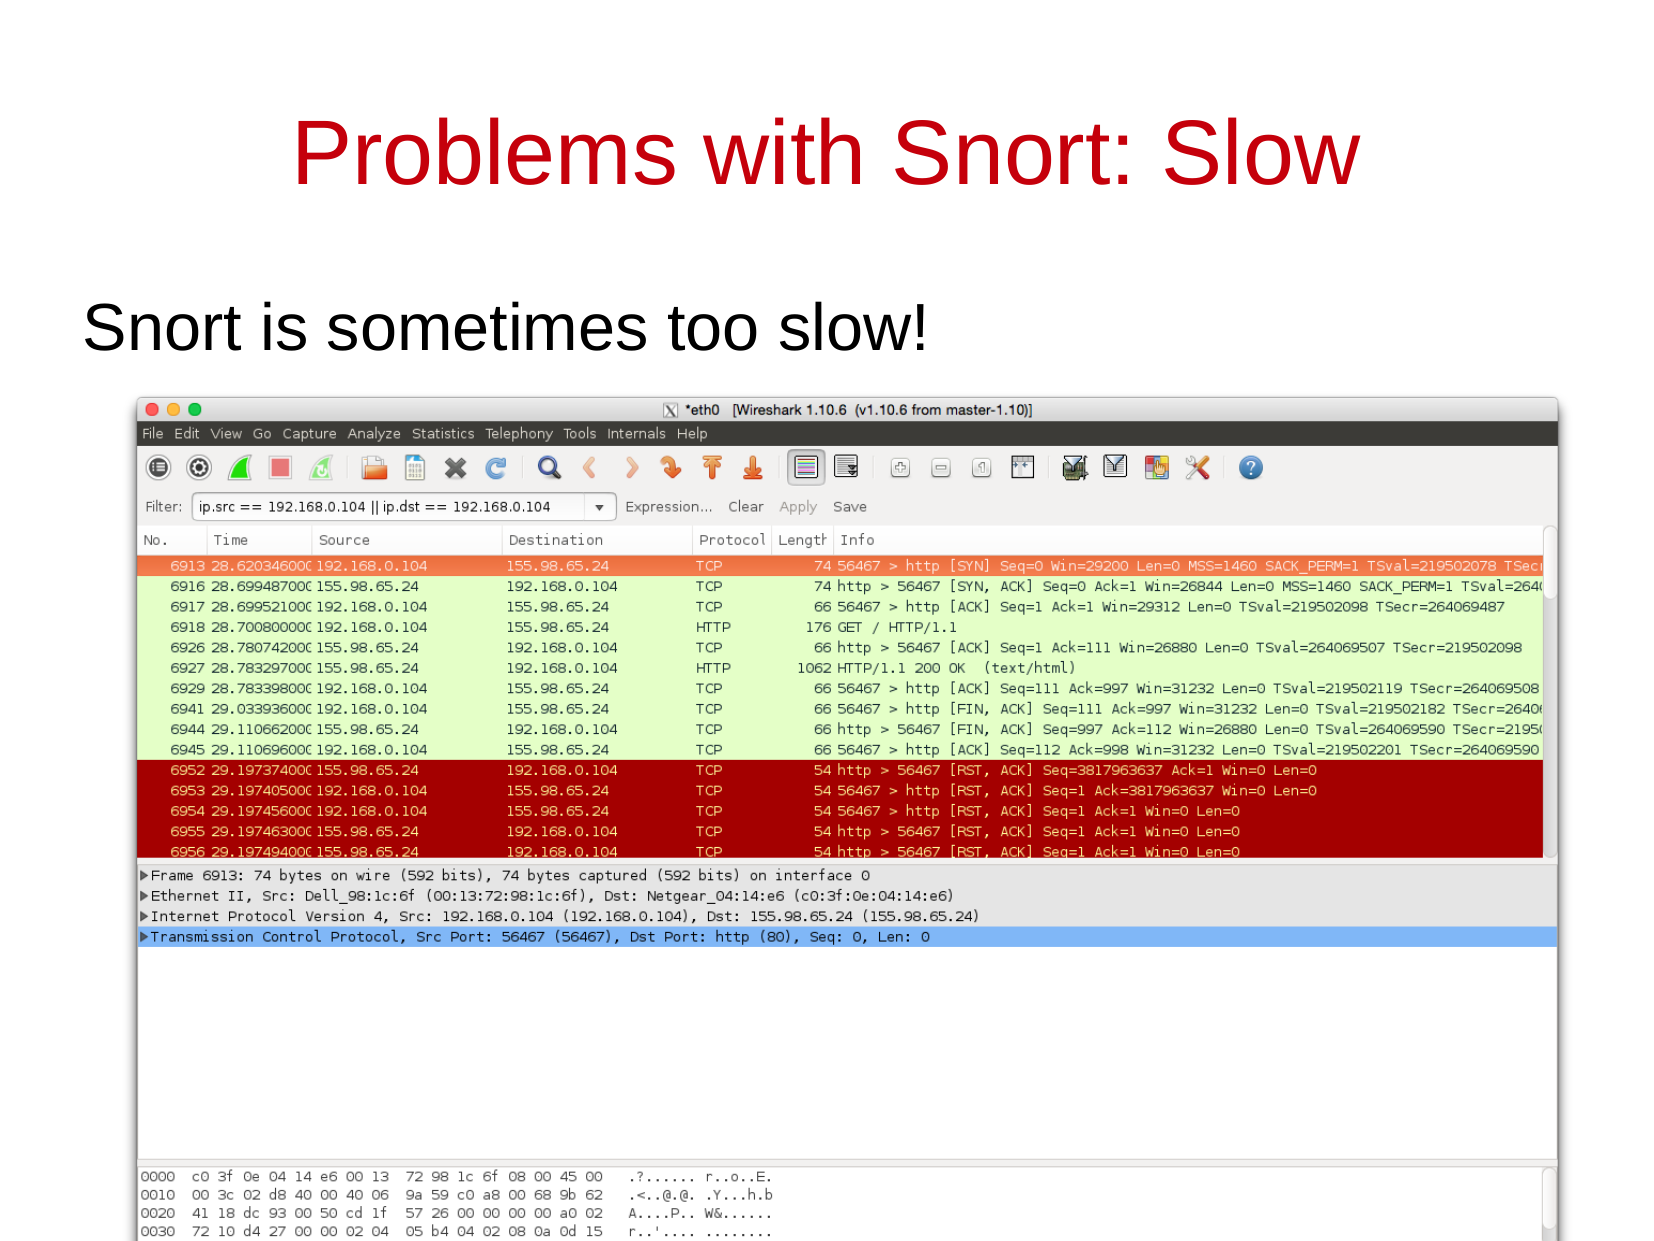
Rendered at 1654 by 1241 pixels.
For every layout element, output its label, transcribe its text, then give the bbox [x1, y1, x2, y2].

subtitle Snort is sometimes too slow! [82, 290, 1571, 1109]
title Problems with Snort: Slow [82, 49, 1571, 257]
picture [120, 389, 1575, 1241]
